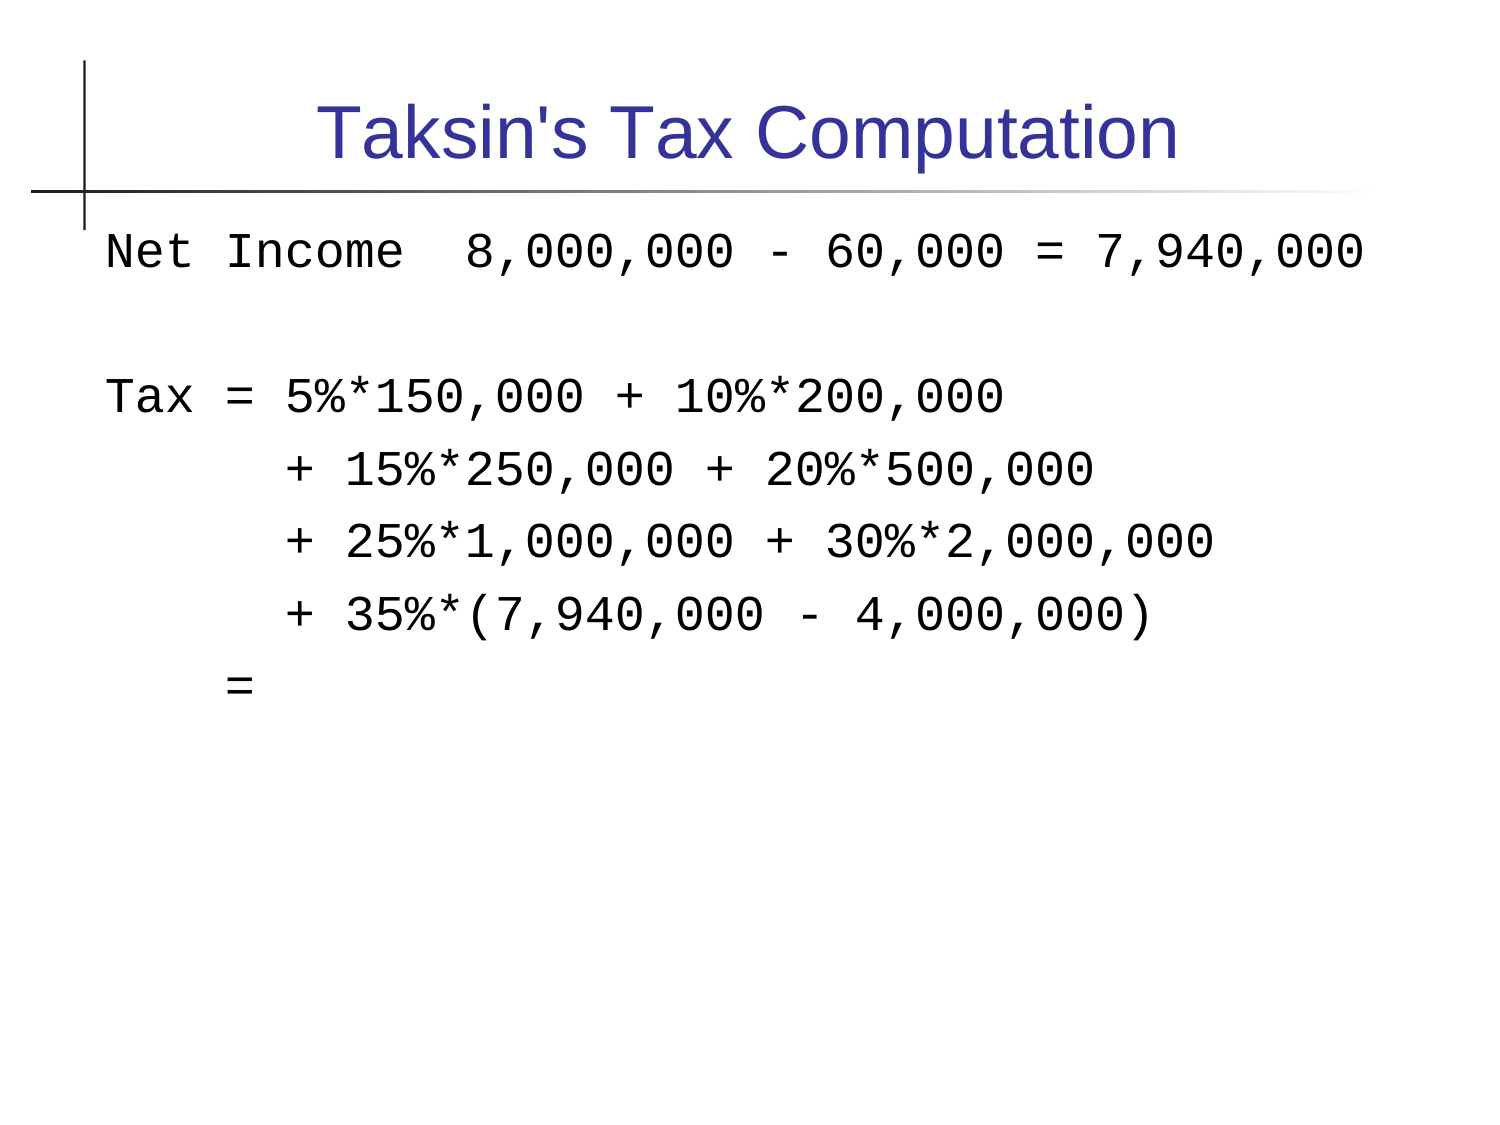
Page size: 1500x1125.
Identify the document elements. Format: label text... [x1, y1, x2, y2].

list Net Income 8,000,000 - 60,000 = 7,940,000 Tax = 5%*150,000 + 10%*200,000 + 15%*250,000 + 20%*500,000 + 25%*1,000,000 + 30%*2,000,000 + 35%*(7,940,000 - 4,000,000) = [90, 210, 1408, 1111]
title Taksin's Tax Computation [100, 42, 1397, 182]
